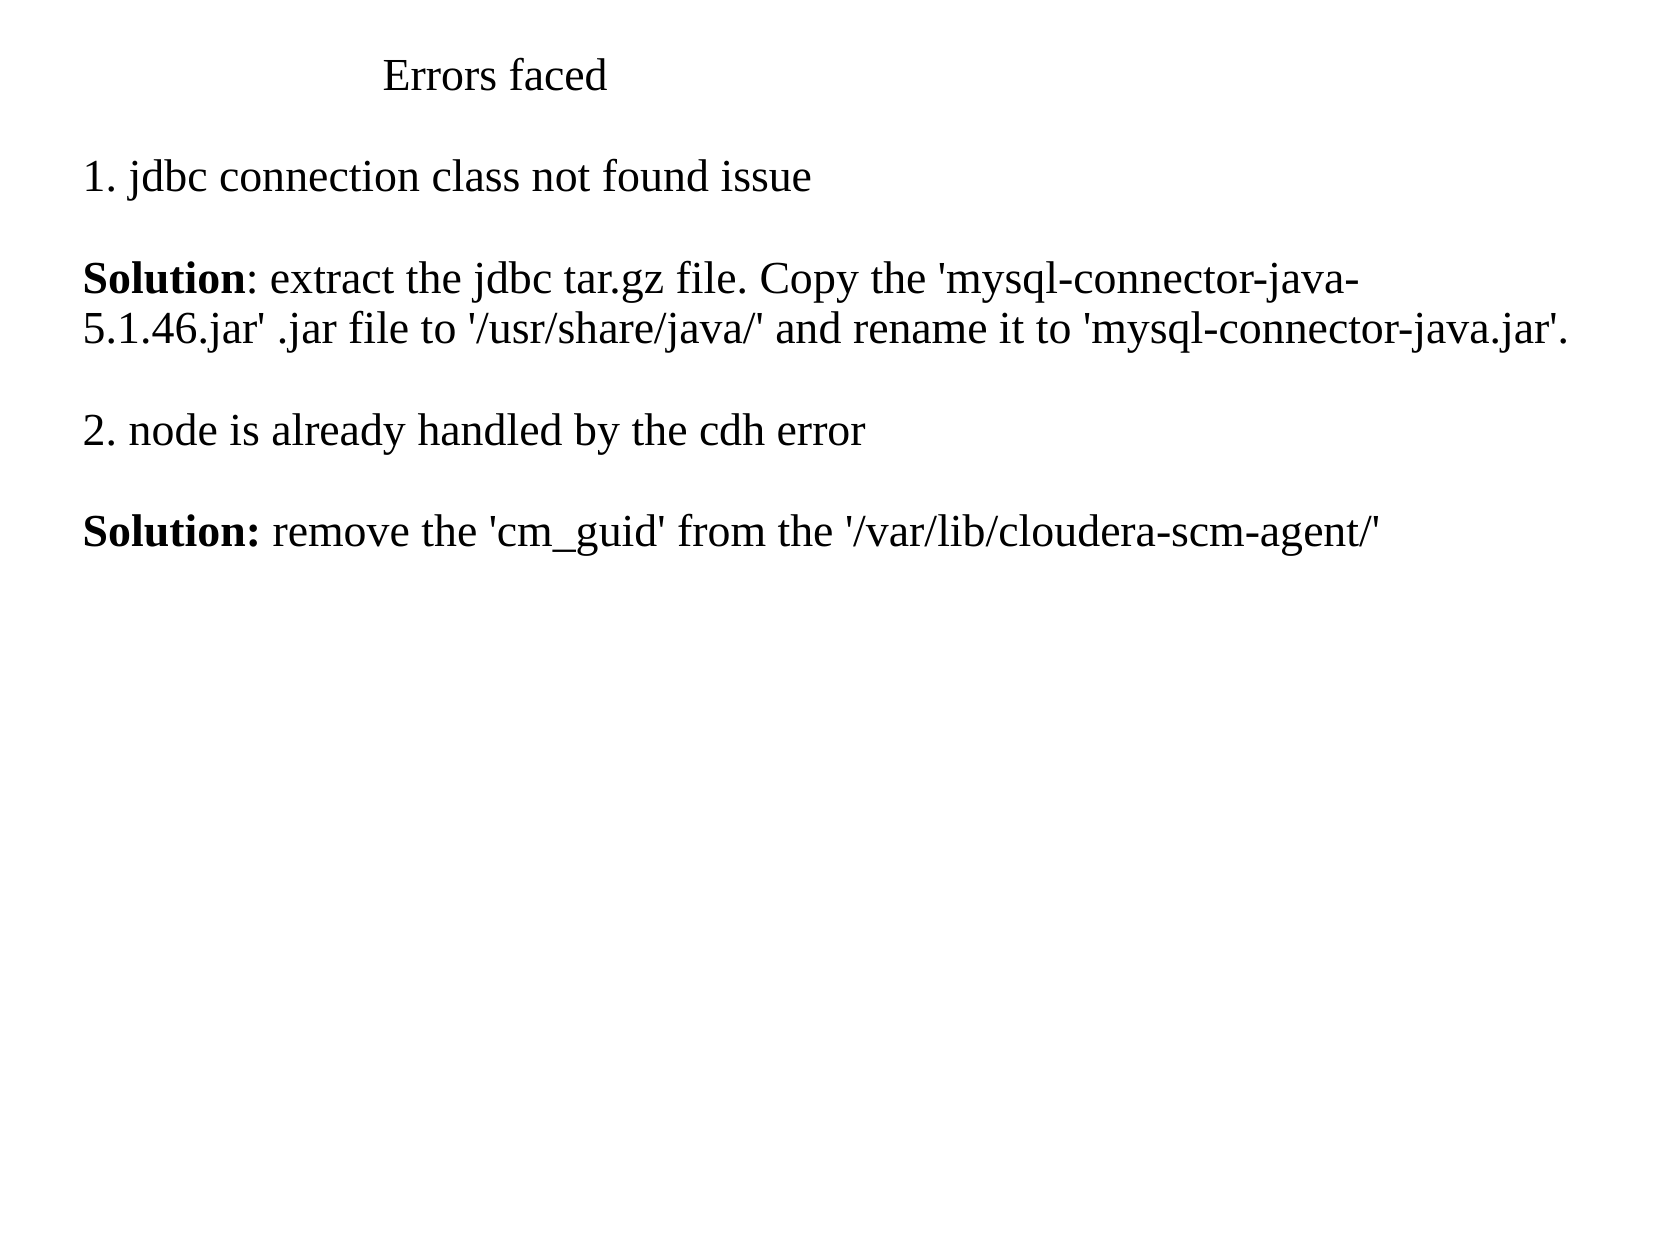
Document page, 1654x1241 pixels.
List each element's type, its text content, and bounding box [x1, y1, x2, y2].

subtitle Errors faced 1. jdbc connection class not found issue Solution: extract the jdbc tar.gz file. Copy the 'mysql-connector-java- 5.1.46.jar' .jar file to '/usr/share/java/' and rename it to 'mysql-connector-java.jar'. 2. node is already handled by the cdh error Solution: remove the 'cm_guid' from the '/var/lib/cloudera-scm-agent/' [82, 49, 1571, 1109]
